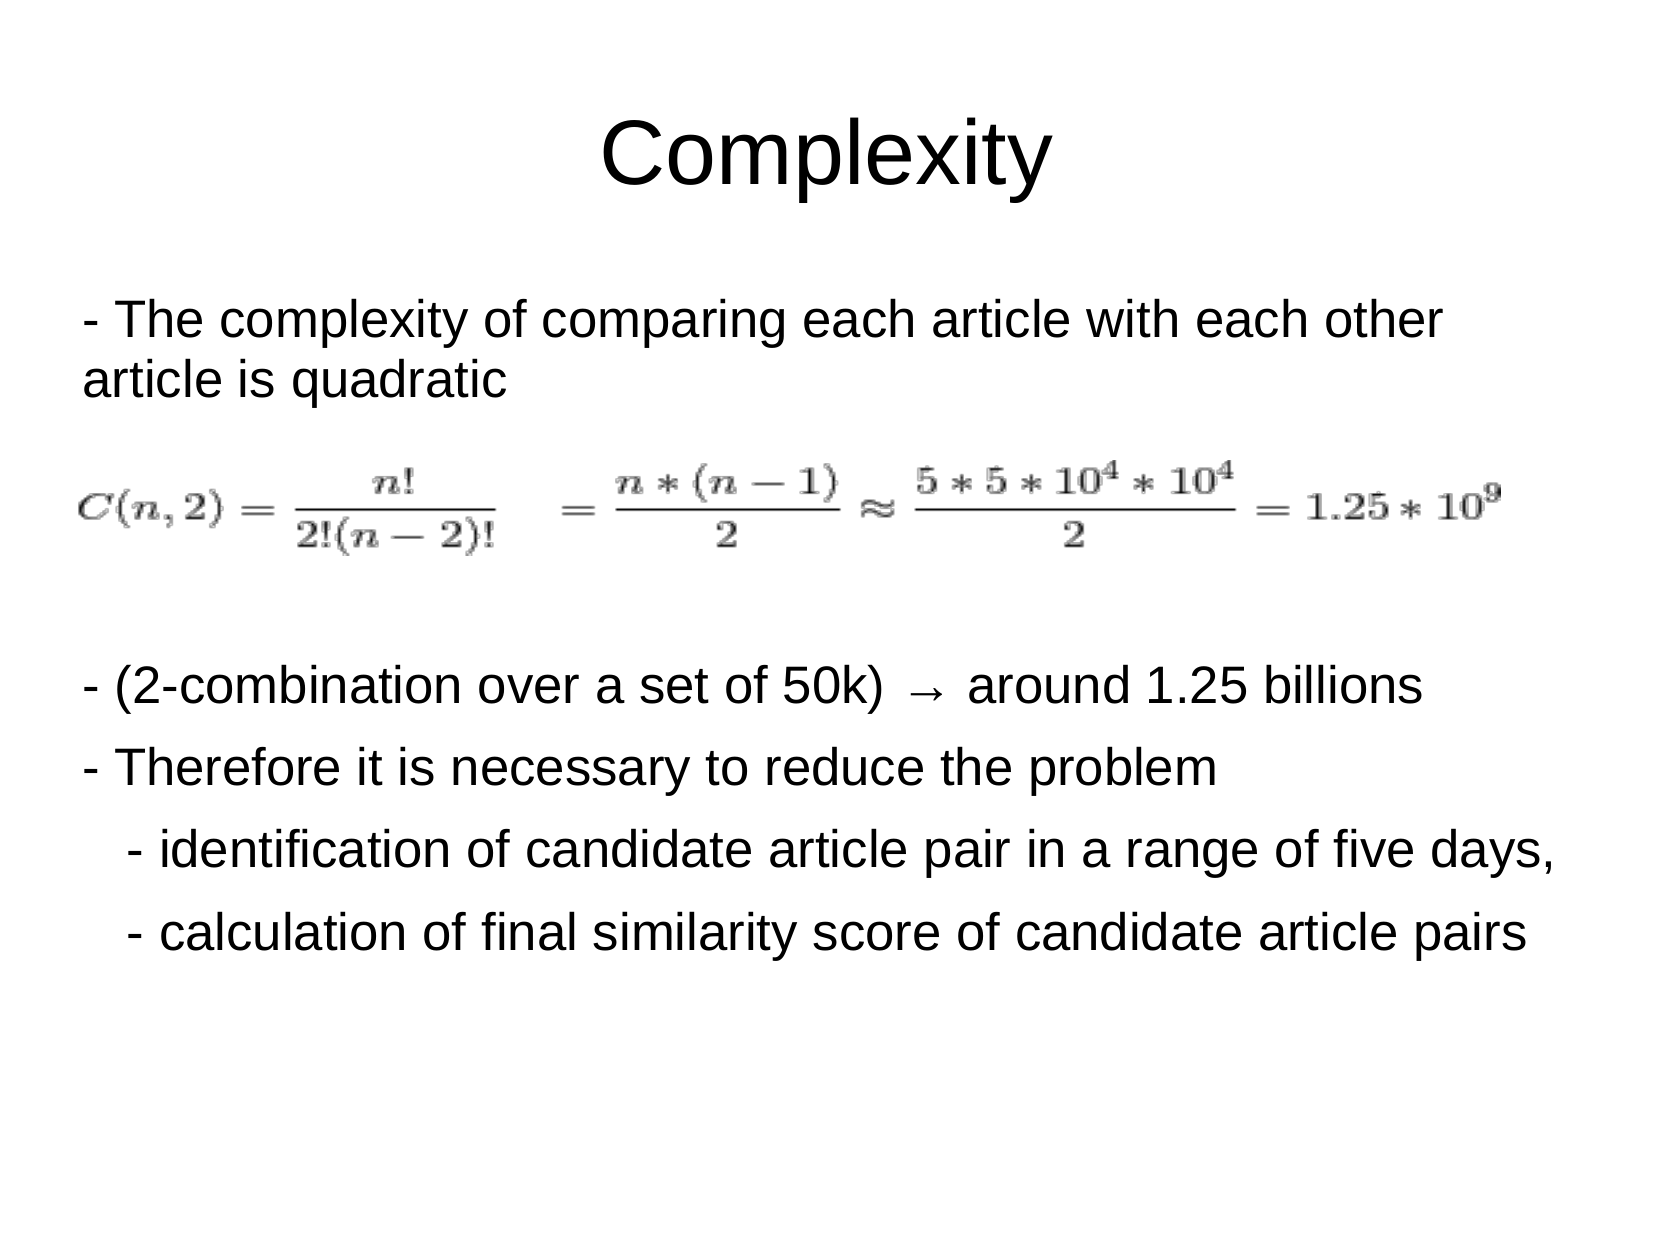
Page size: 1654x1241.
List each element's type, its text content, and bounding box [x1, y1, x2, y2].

title Complexity [82, 49, 1571, 257]
list - The complexity of comparing each article with each other article is quadratic - (2-combination over a set of 50k) → around 1.25 billions - Therefore it is necessary to reduce the problem - identification of candidate article pair in a range of five days, - calculation of final similarity score of candidate article pairs [82, 290, 1571, 1010]
picture [77, 460, 1501, 556]
